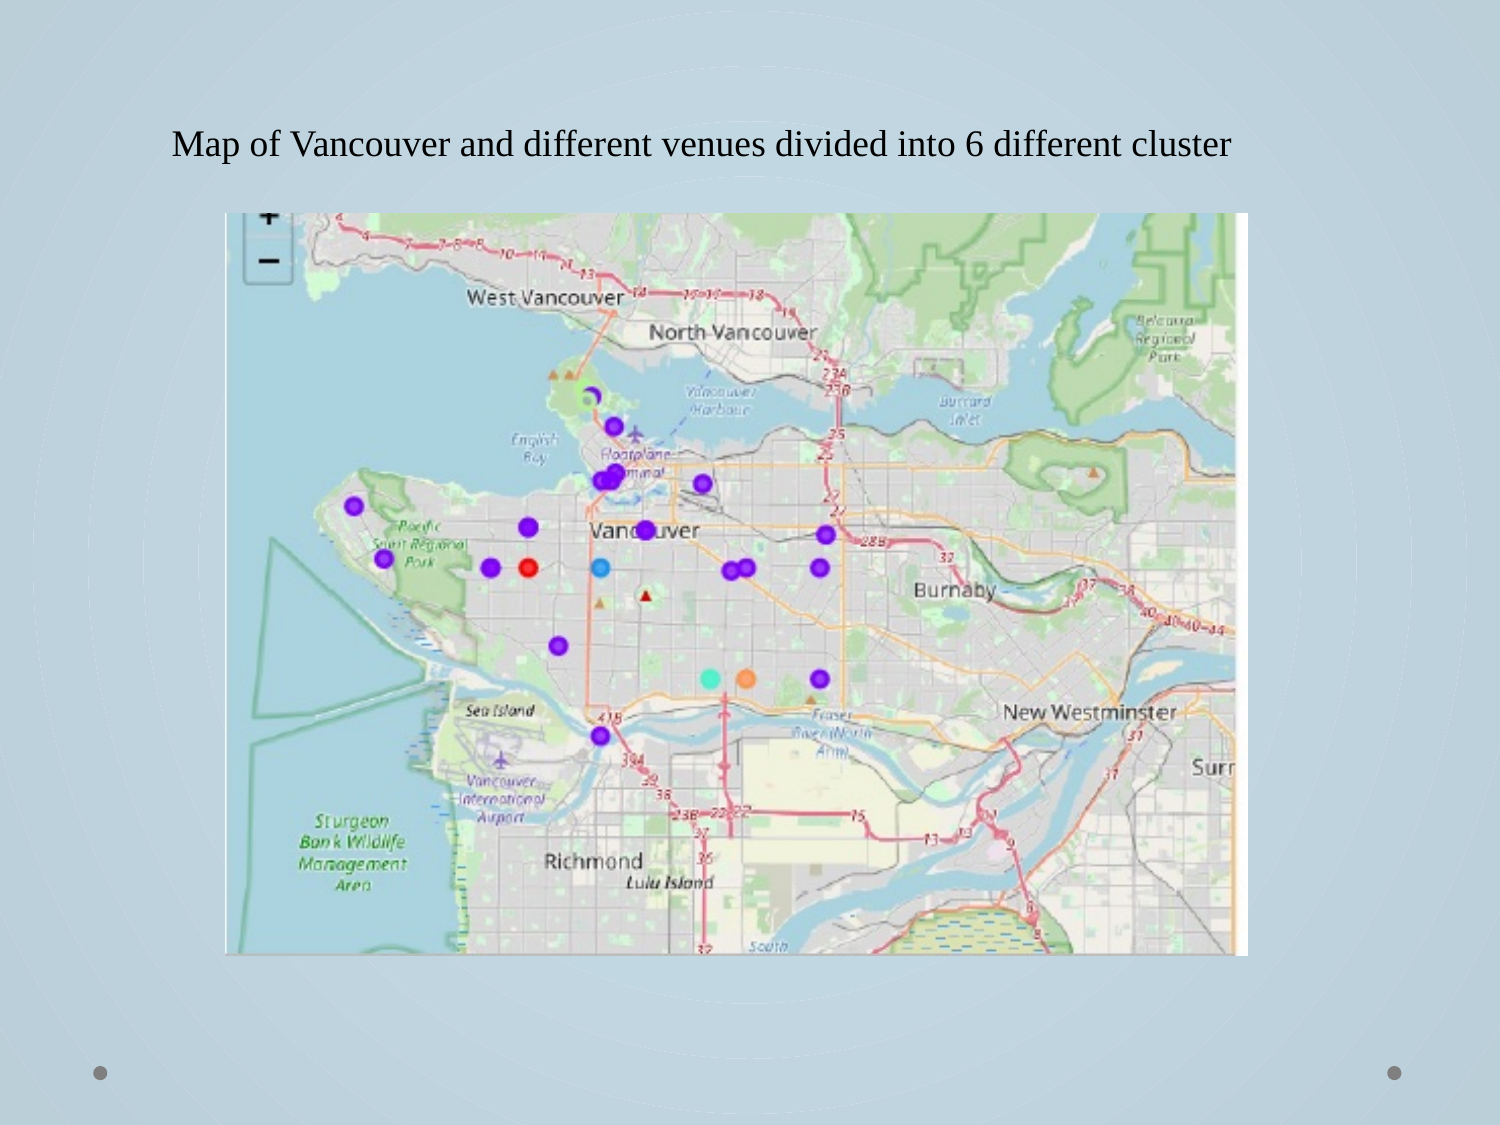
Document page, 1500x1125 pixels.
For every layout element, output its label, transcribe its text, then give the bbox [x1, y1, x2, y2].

text_box Map of Vancouver and different venues divided into 6 different cluster [156, 111, 1266, 173]
picture [225, 213, 1248, 956]
